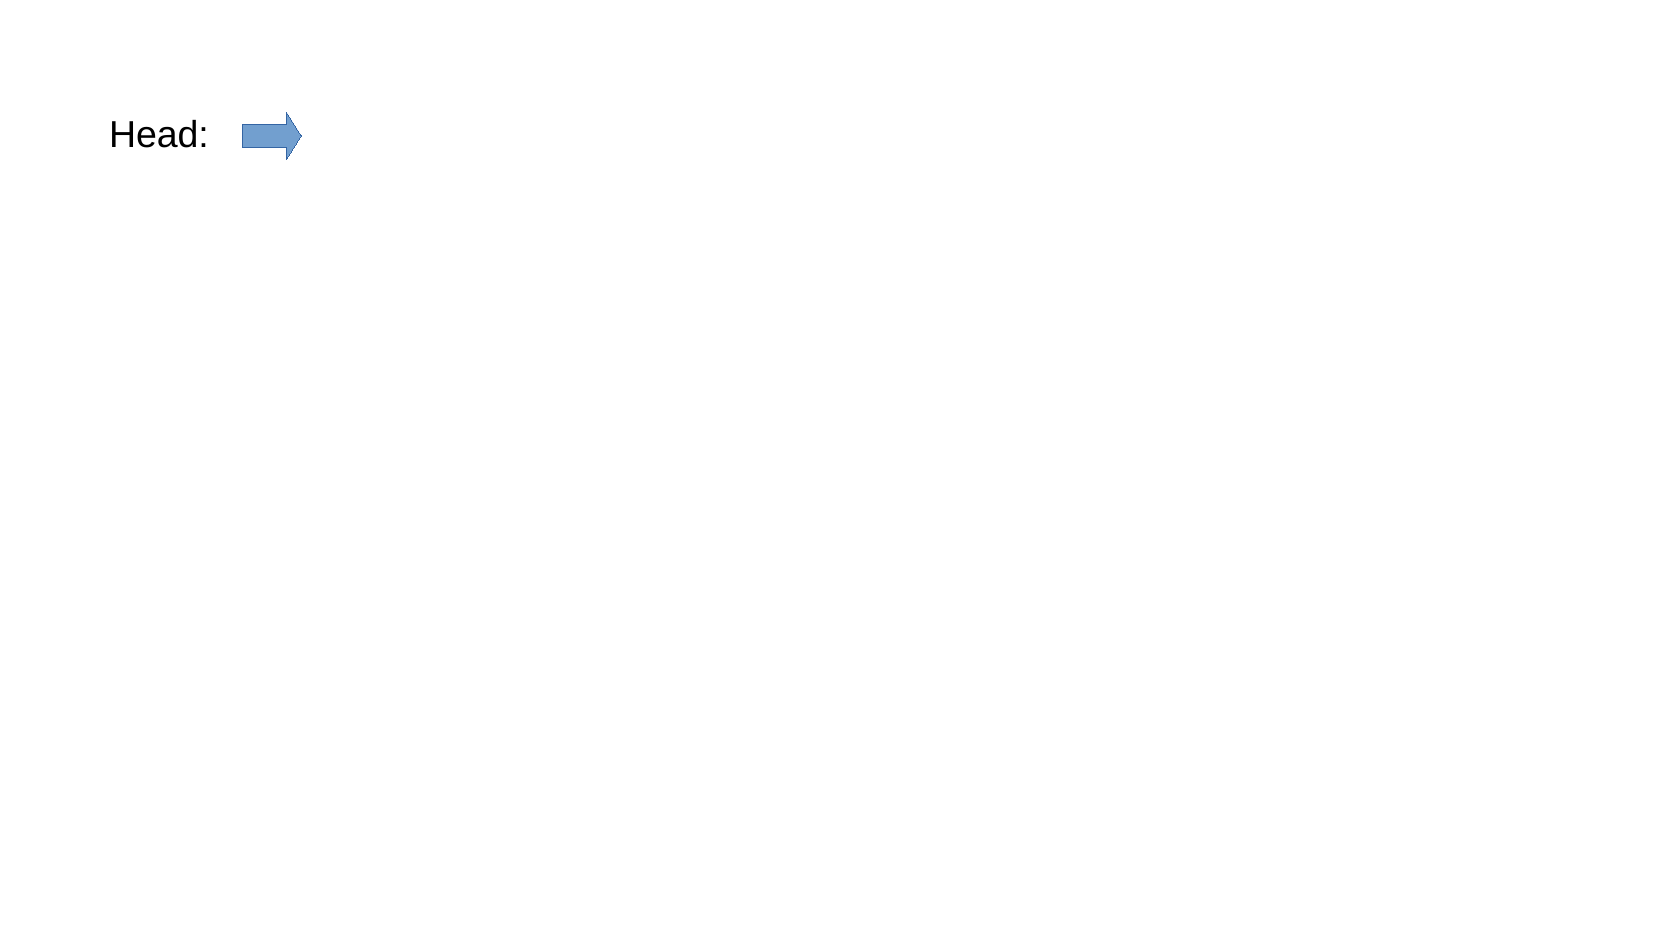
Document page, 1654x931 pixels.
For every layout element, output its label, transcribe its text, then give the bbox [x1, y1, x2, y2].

text_box [242, 112, 302, 160]
text_box Head: [94, 106, 237, 164]
